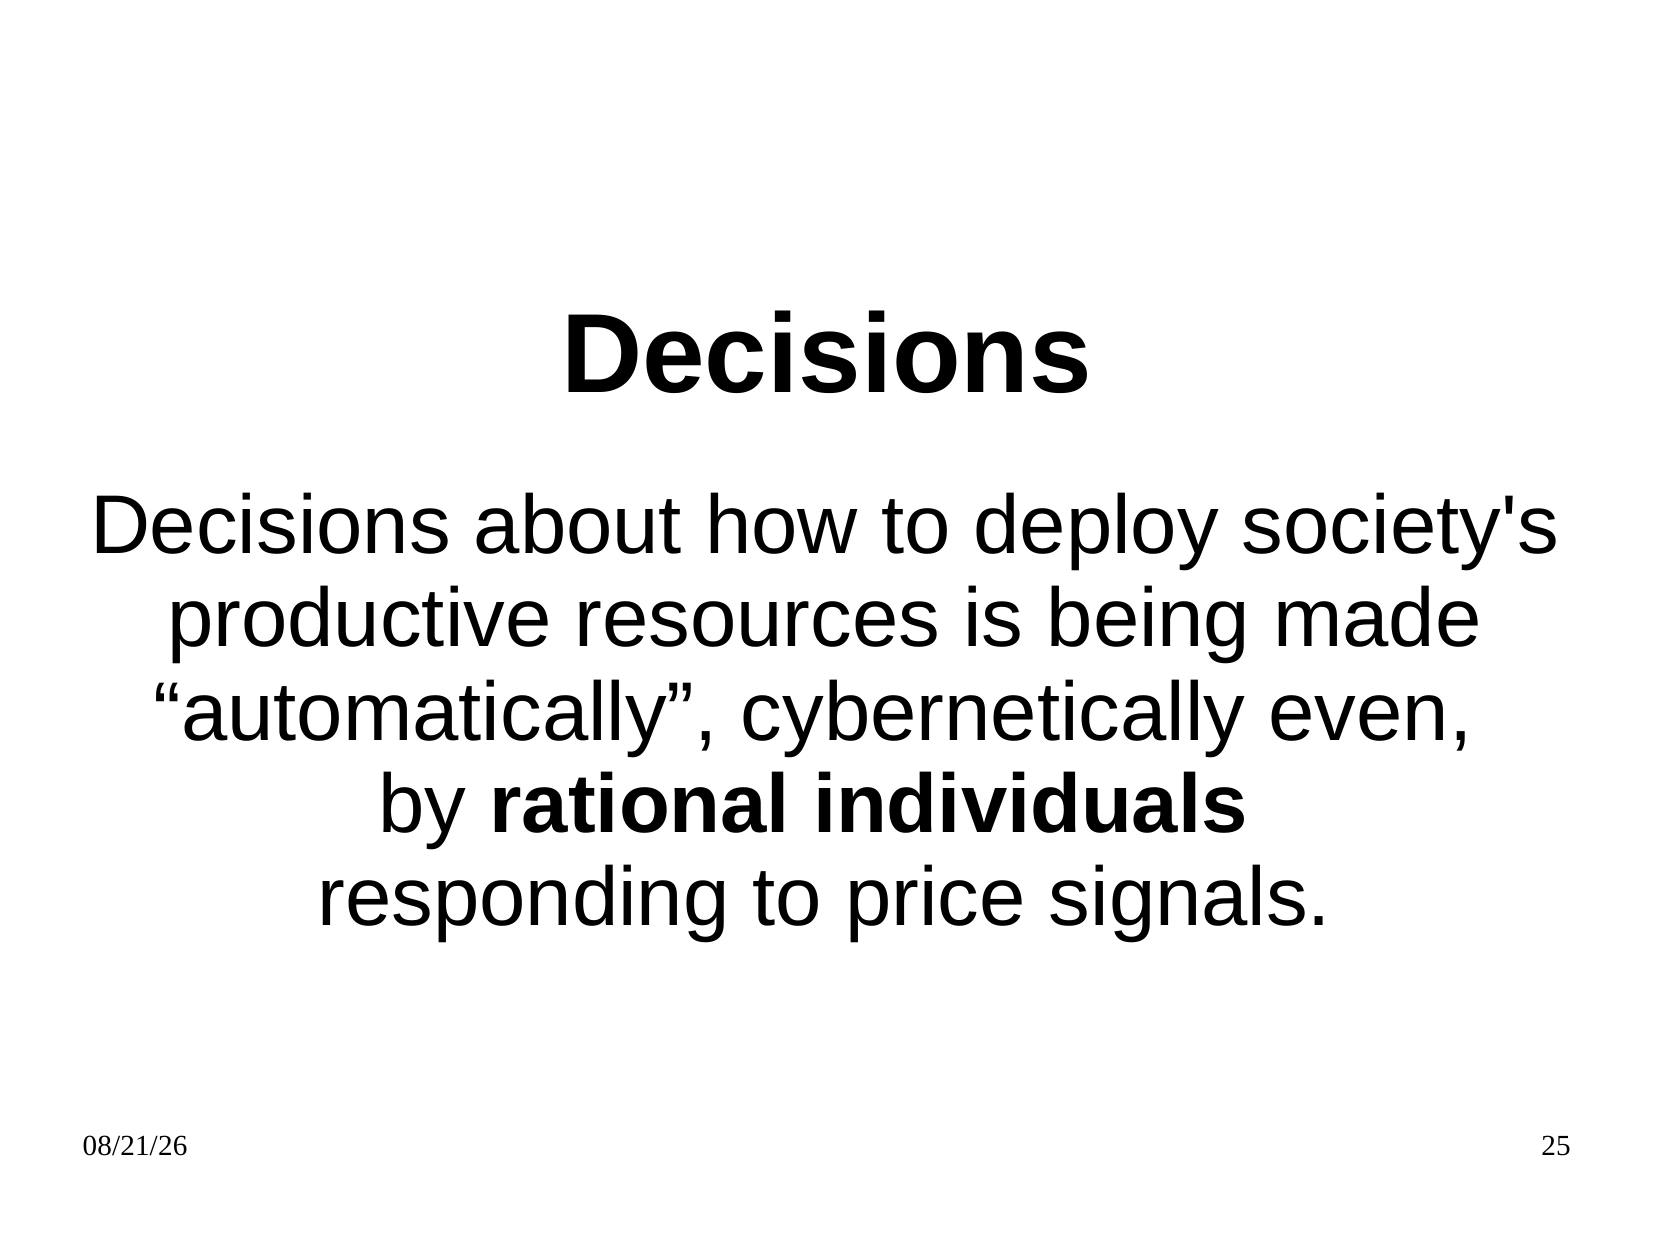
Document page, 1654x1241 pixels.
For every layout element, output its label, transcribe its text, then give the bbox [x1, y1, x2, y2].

title Decisions [82, 250, 1571, 458]
subtitle Decisions about how to deploy society's productive resources is being made “automatically”, cybernetically even, by rational individuals responding to price signals. [80, 478, 1570, 944]
